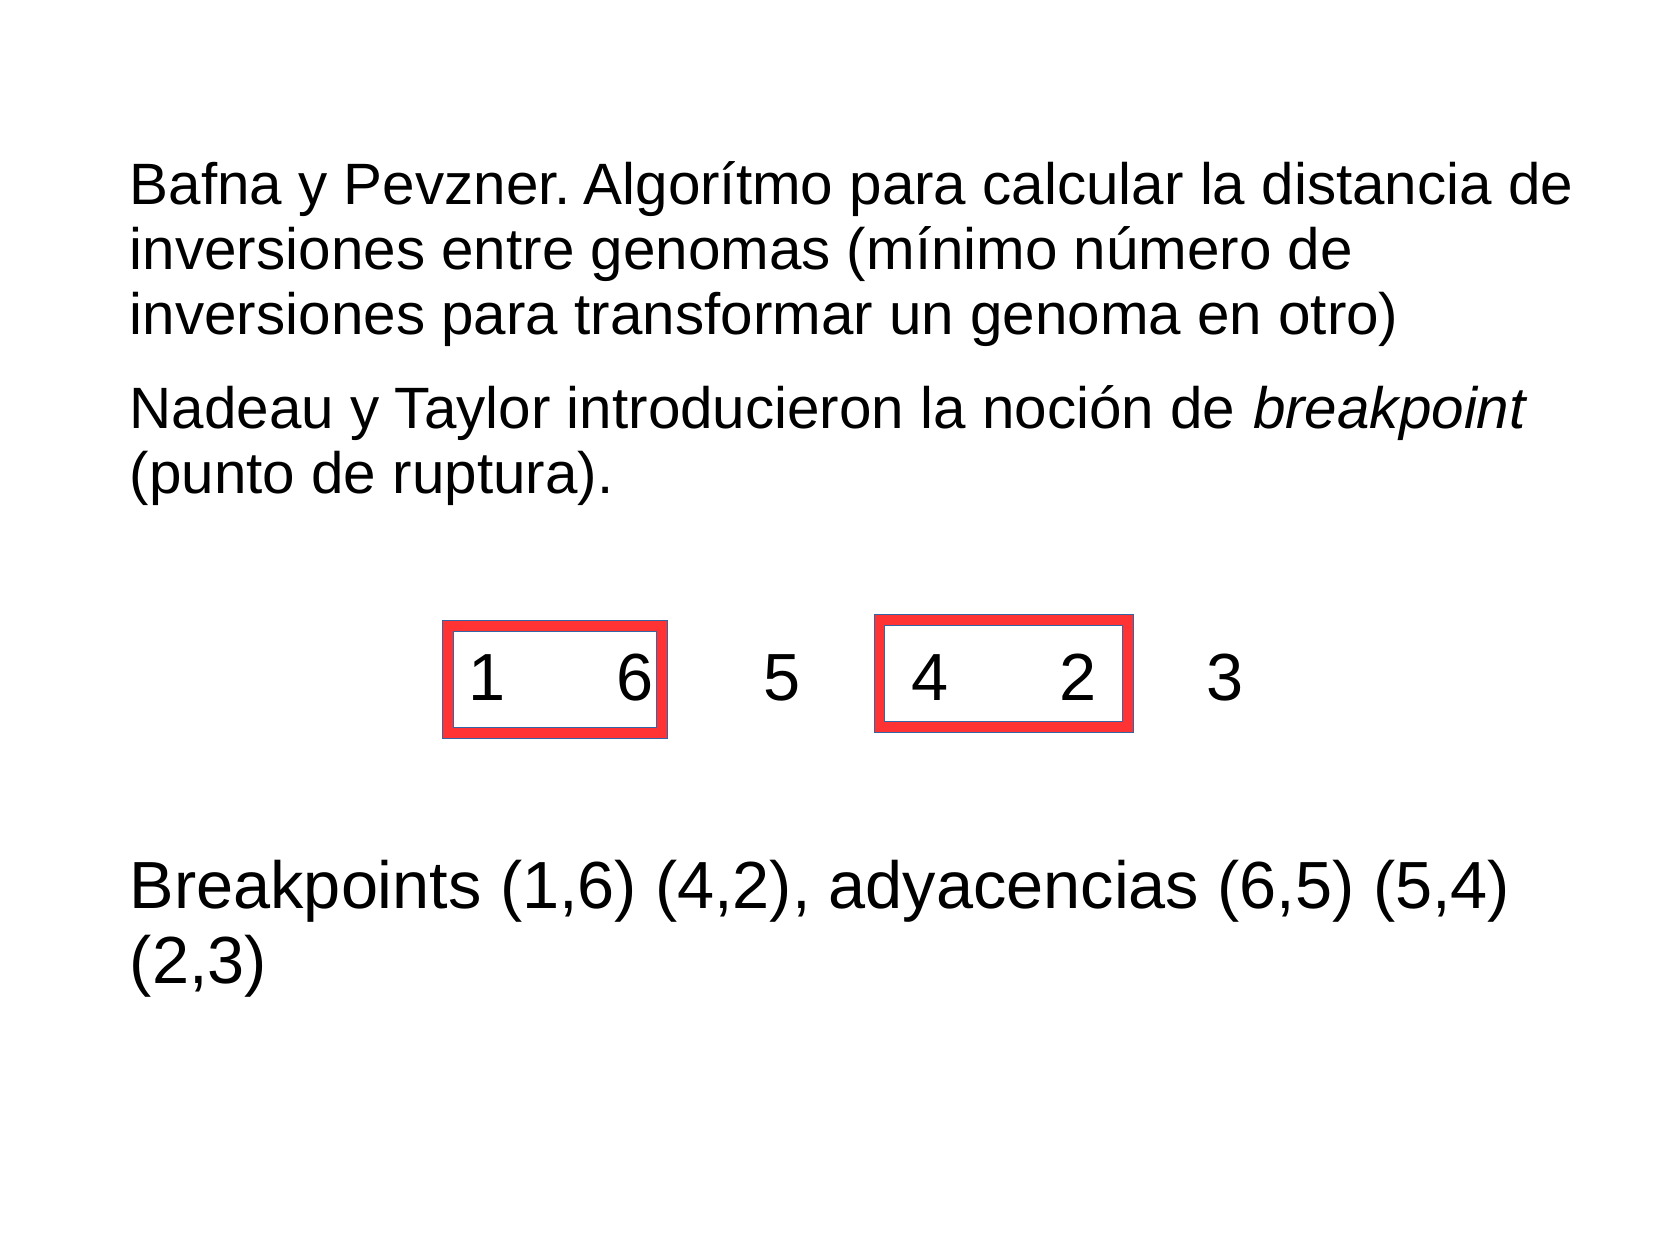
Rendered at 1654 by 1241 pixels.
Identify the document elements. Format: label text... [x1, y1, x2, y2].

text_box [442, 620, 668, 739]
list Bafna y Pevzner. Algorítmo para calcular la distancia de inversiones entre genomas (mínimo número de inversiones para transformar un genoma en otro) Nadeau y Taylor introducieron la noción de breakpoint (punto de ruptura). 1 6 5 4 2 3 Breakpoints (1,6) (4,2), adyacencias (6,5) (5,4) (2,3) [59, 47, 1583, 1146]
text_box [874, 614, 1134, 733]
